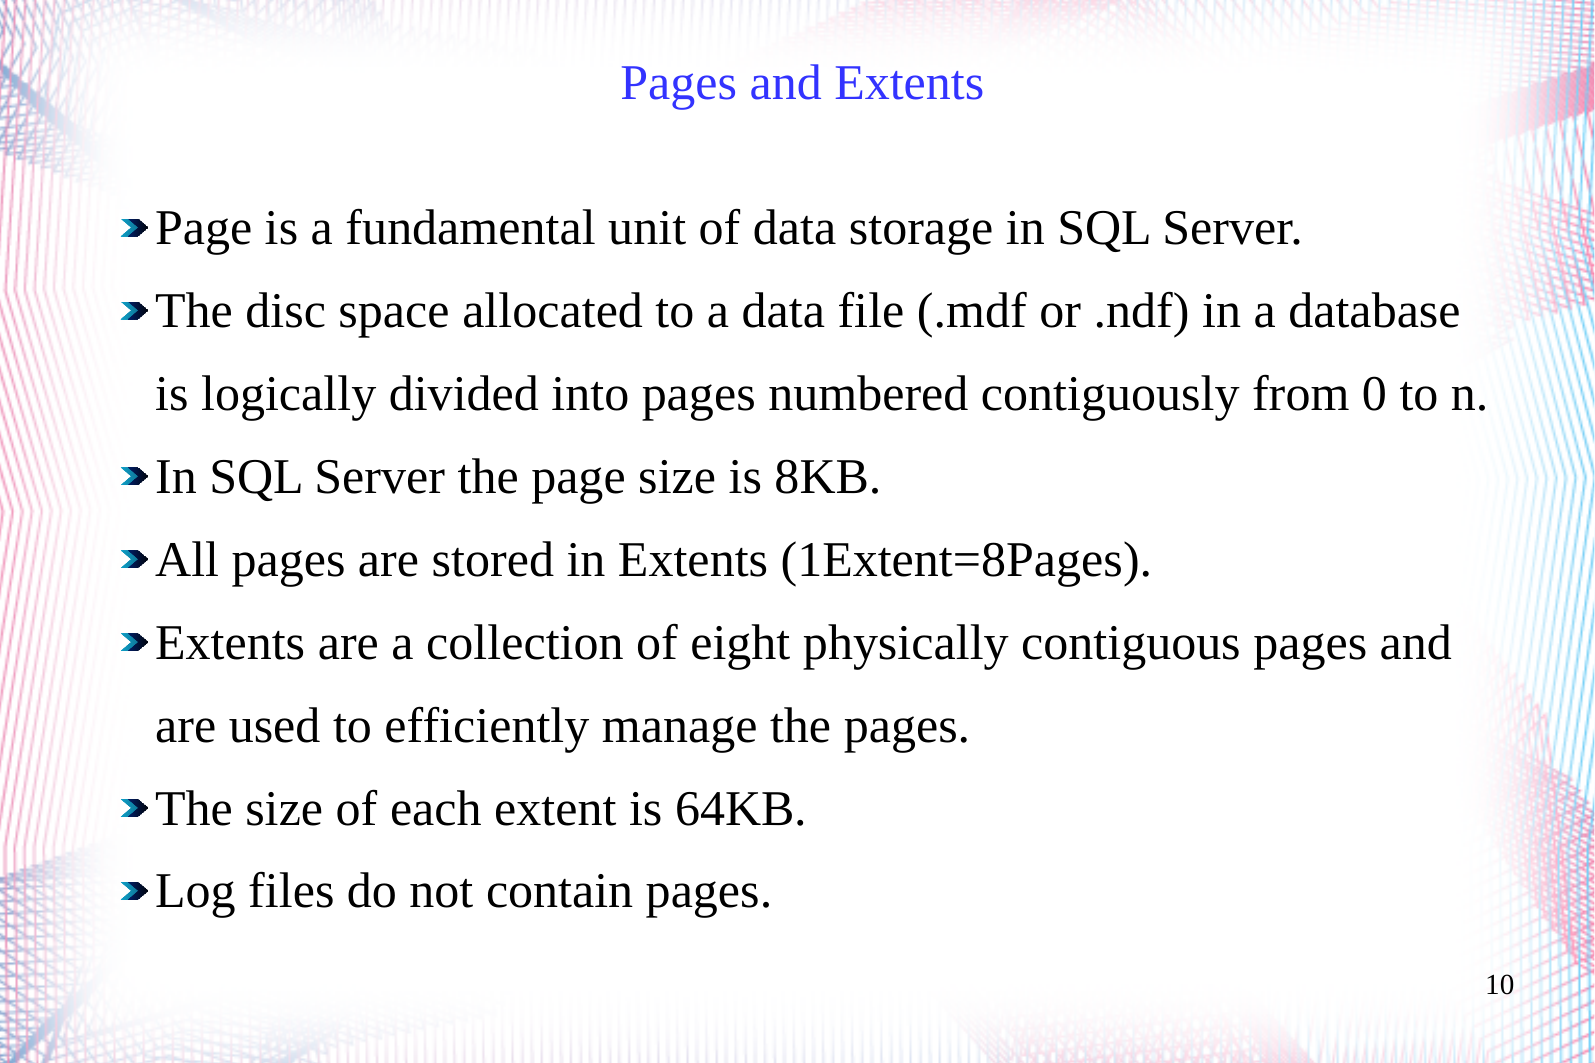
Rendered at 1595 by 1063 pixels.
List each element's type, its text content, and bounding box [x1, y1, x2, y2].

text_box Page is a fundamental unit of data storage in SQL Server. The disc space allocated to a data file (.mdf or .ndf) in a database is logically divided into pages numbered contiguously from 0 to n. In SQL Server the page size is 8KB. All pages are stored in Extents (1Extent=8Pages). Extents are a collection of eight physically contiguous pages and are used to efficiently manage the pages. The size of each extent is 64KB. Log files do not contain pages. [105, 165, 1516, 976]
text_box Pages and Extents [135, 48, 1471, 120]
picture [0, 0, 1595, 1063]
